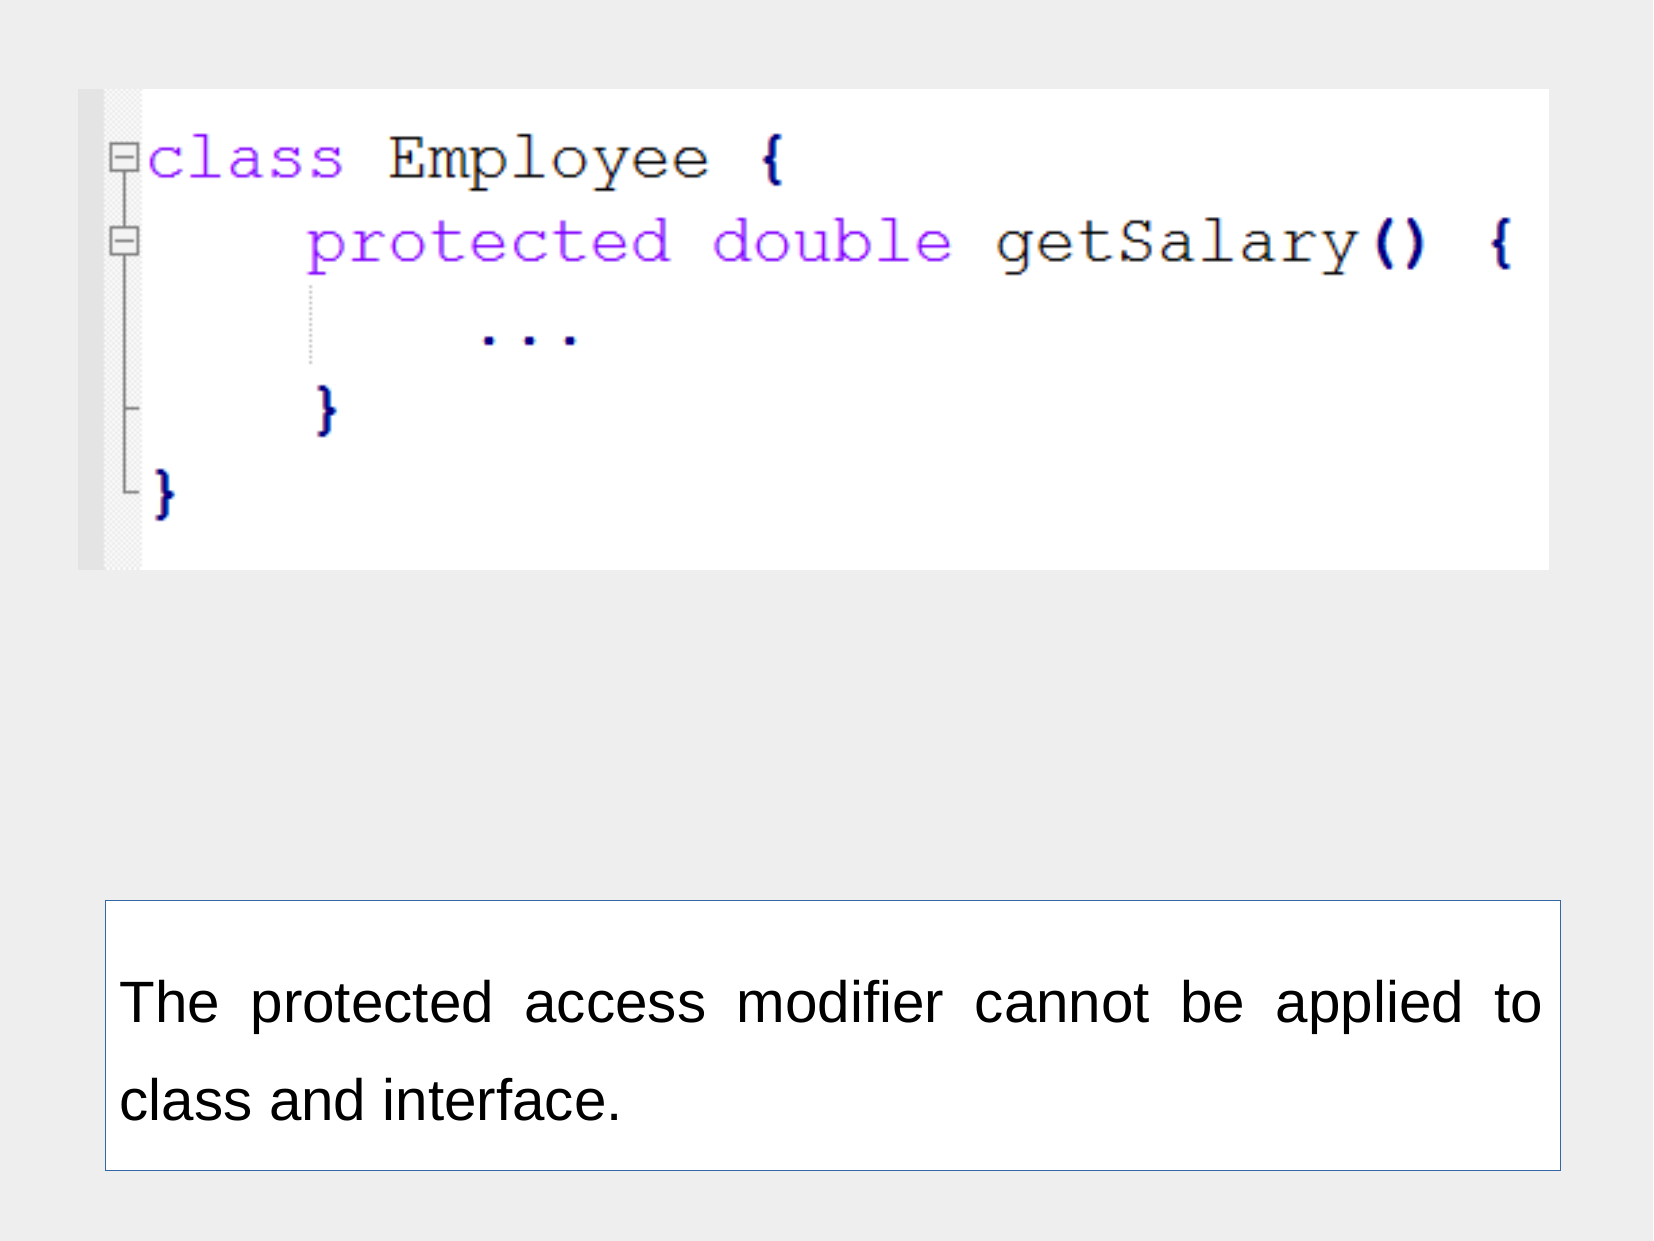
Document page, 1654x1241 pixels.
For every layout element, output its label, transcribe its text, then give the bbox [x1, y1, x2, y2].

text_box The protected access modifier cannot be applied to class and interface. [105, 900, 1561, 1171]
picture [78, 89, 1549, 571]
